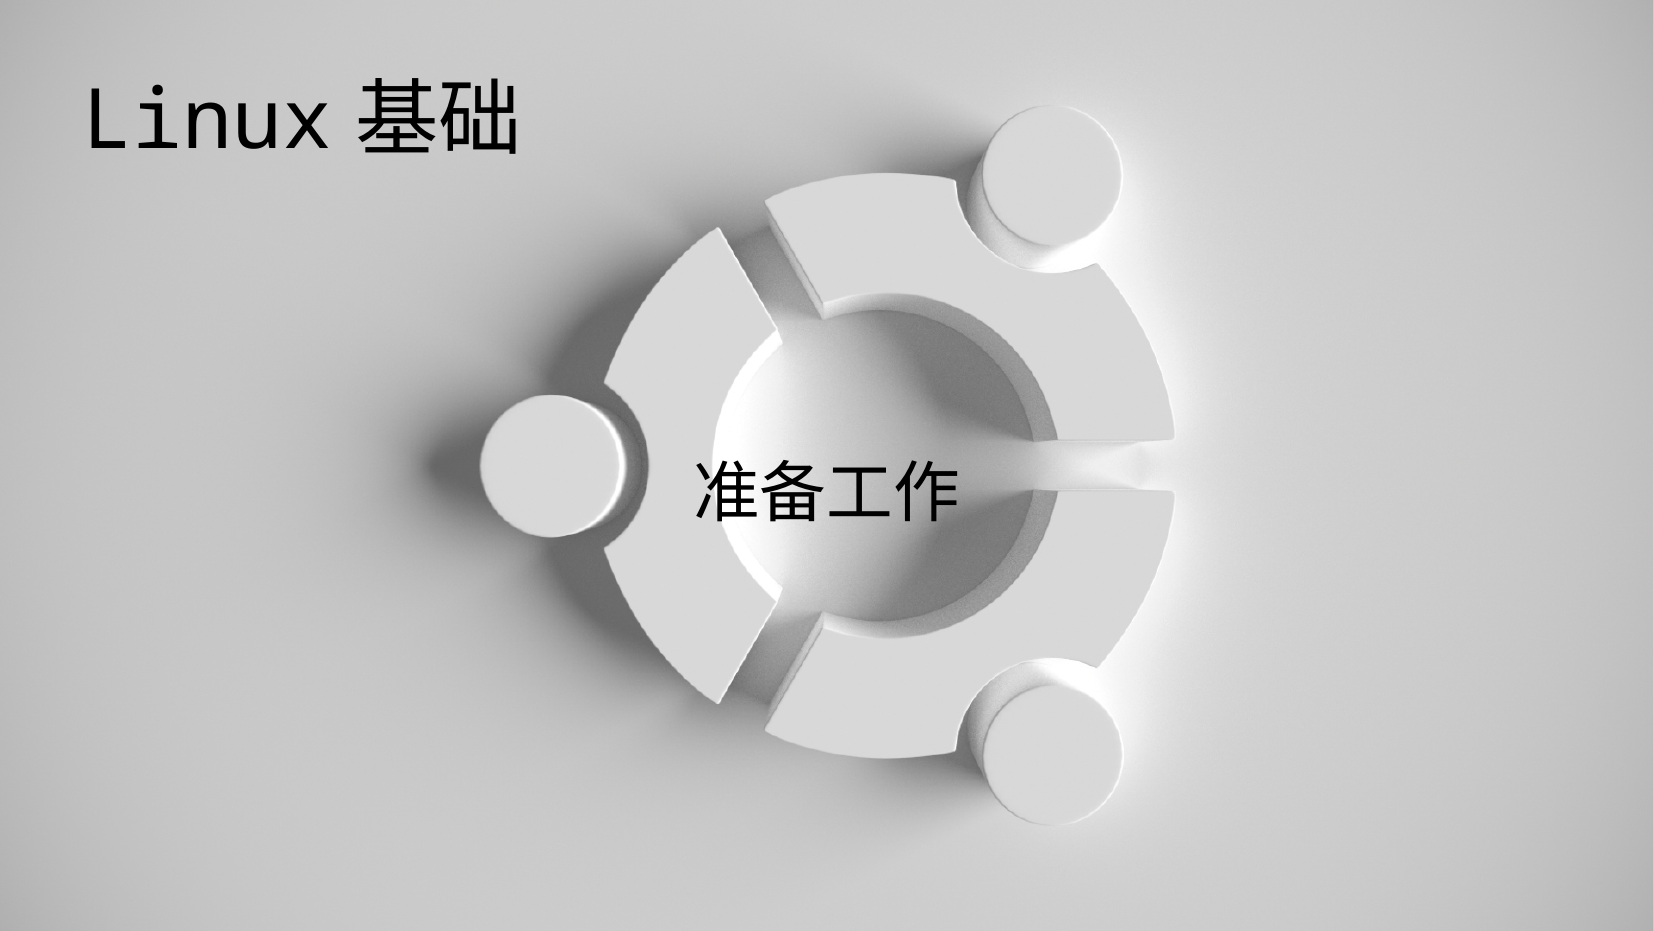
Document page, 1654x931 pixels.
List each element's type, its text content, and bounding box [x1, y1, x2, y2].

subtitle 准备工作 [82, 217, 1571, 758]
picture [0, 0, 1654, 931]
title Linux基础 [82, 37, 1571, 189]
